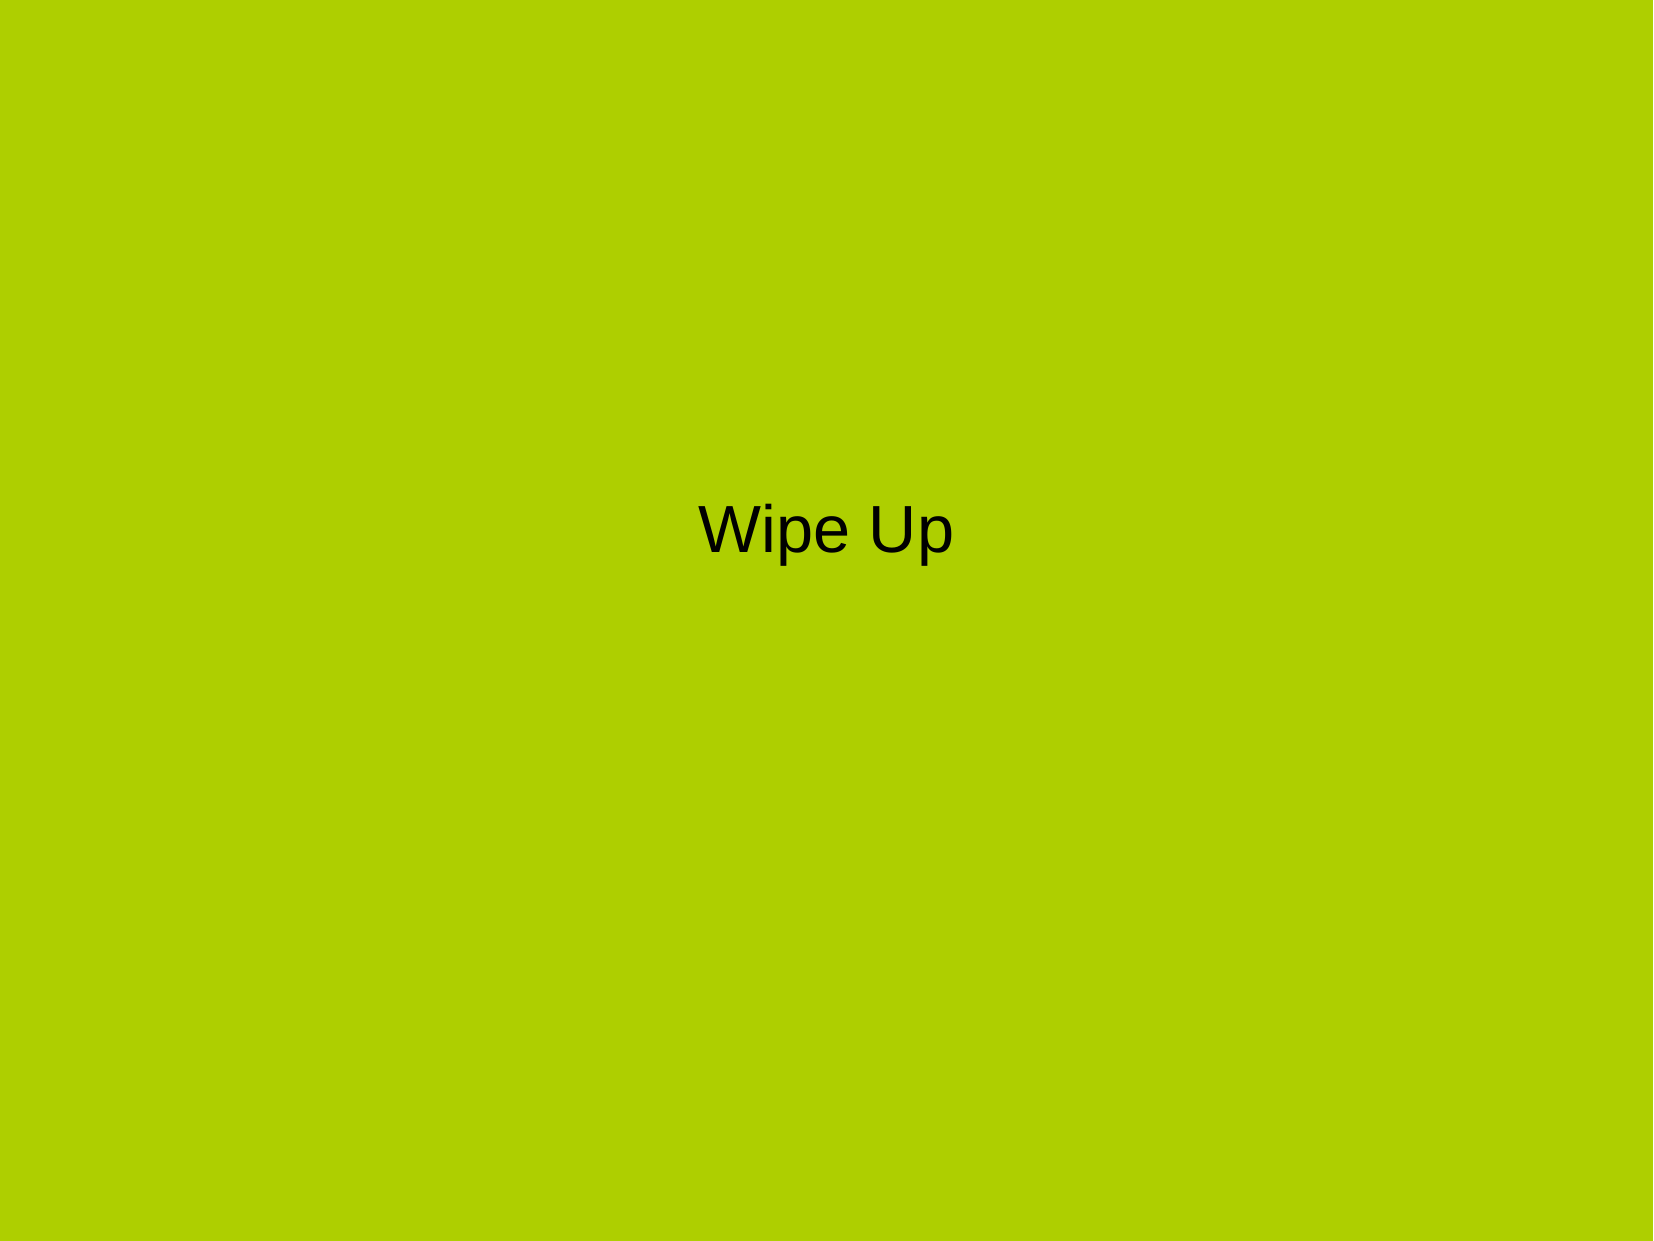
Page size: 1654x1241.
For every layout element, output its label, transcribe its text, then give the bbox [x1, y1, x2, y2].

subtitle Wipe Up [82, 49, 1571, 1010]
